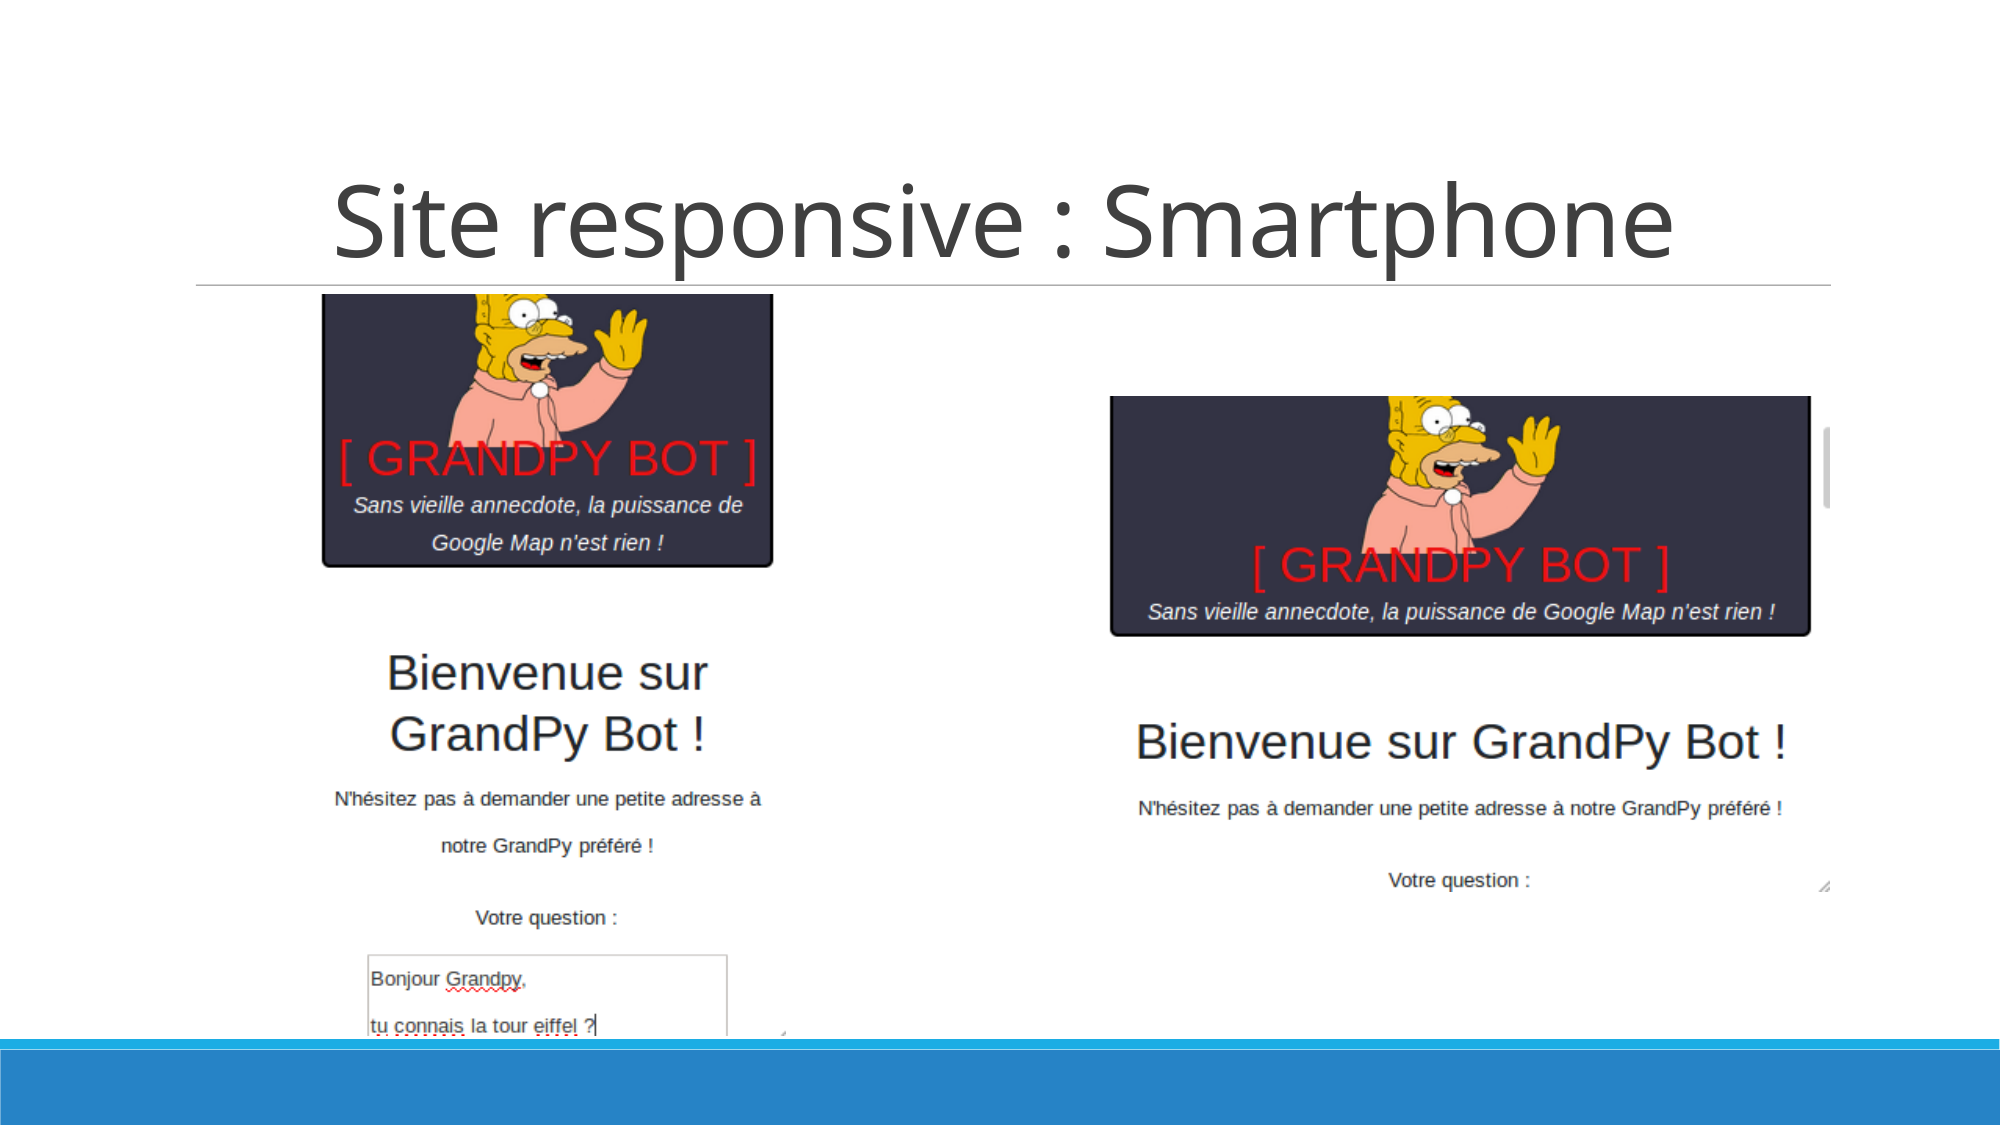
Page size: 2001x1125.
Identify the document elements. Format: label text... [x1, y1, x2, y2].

text_box Site responsive : Smartphone [180, 47, 1830, 285]
picture [1090, 396, 1830, 892]
picture [305, 294, 786, 1036]
